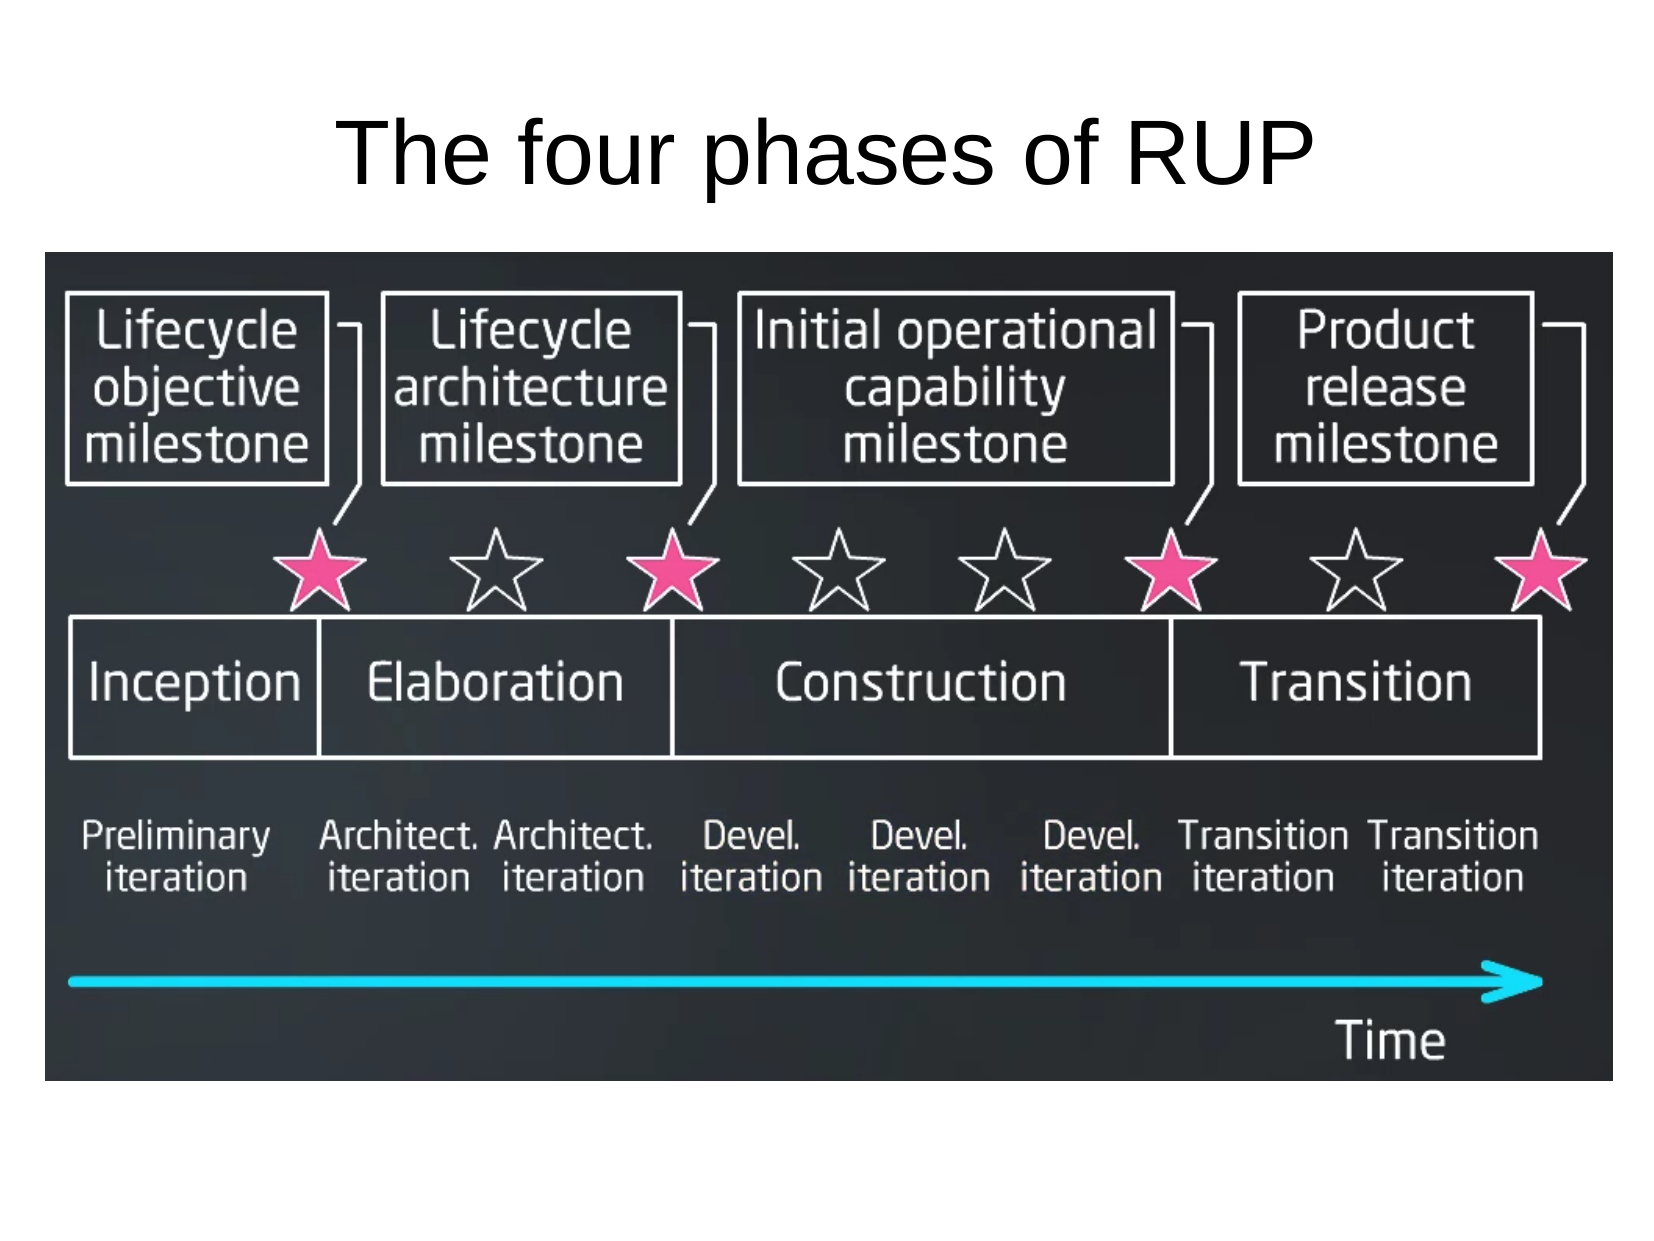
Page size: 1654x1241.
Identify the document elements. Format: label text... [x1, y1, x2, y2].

picture [45, 252, 1613, 1081]
title The four phases of RUP [82, 49, 1571, 252]
